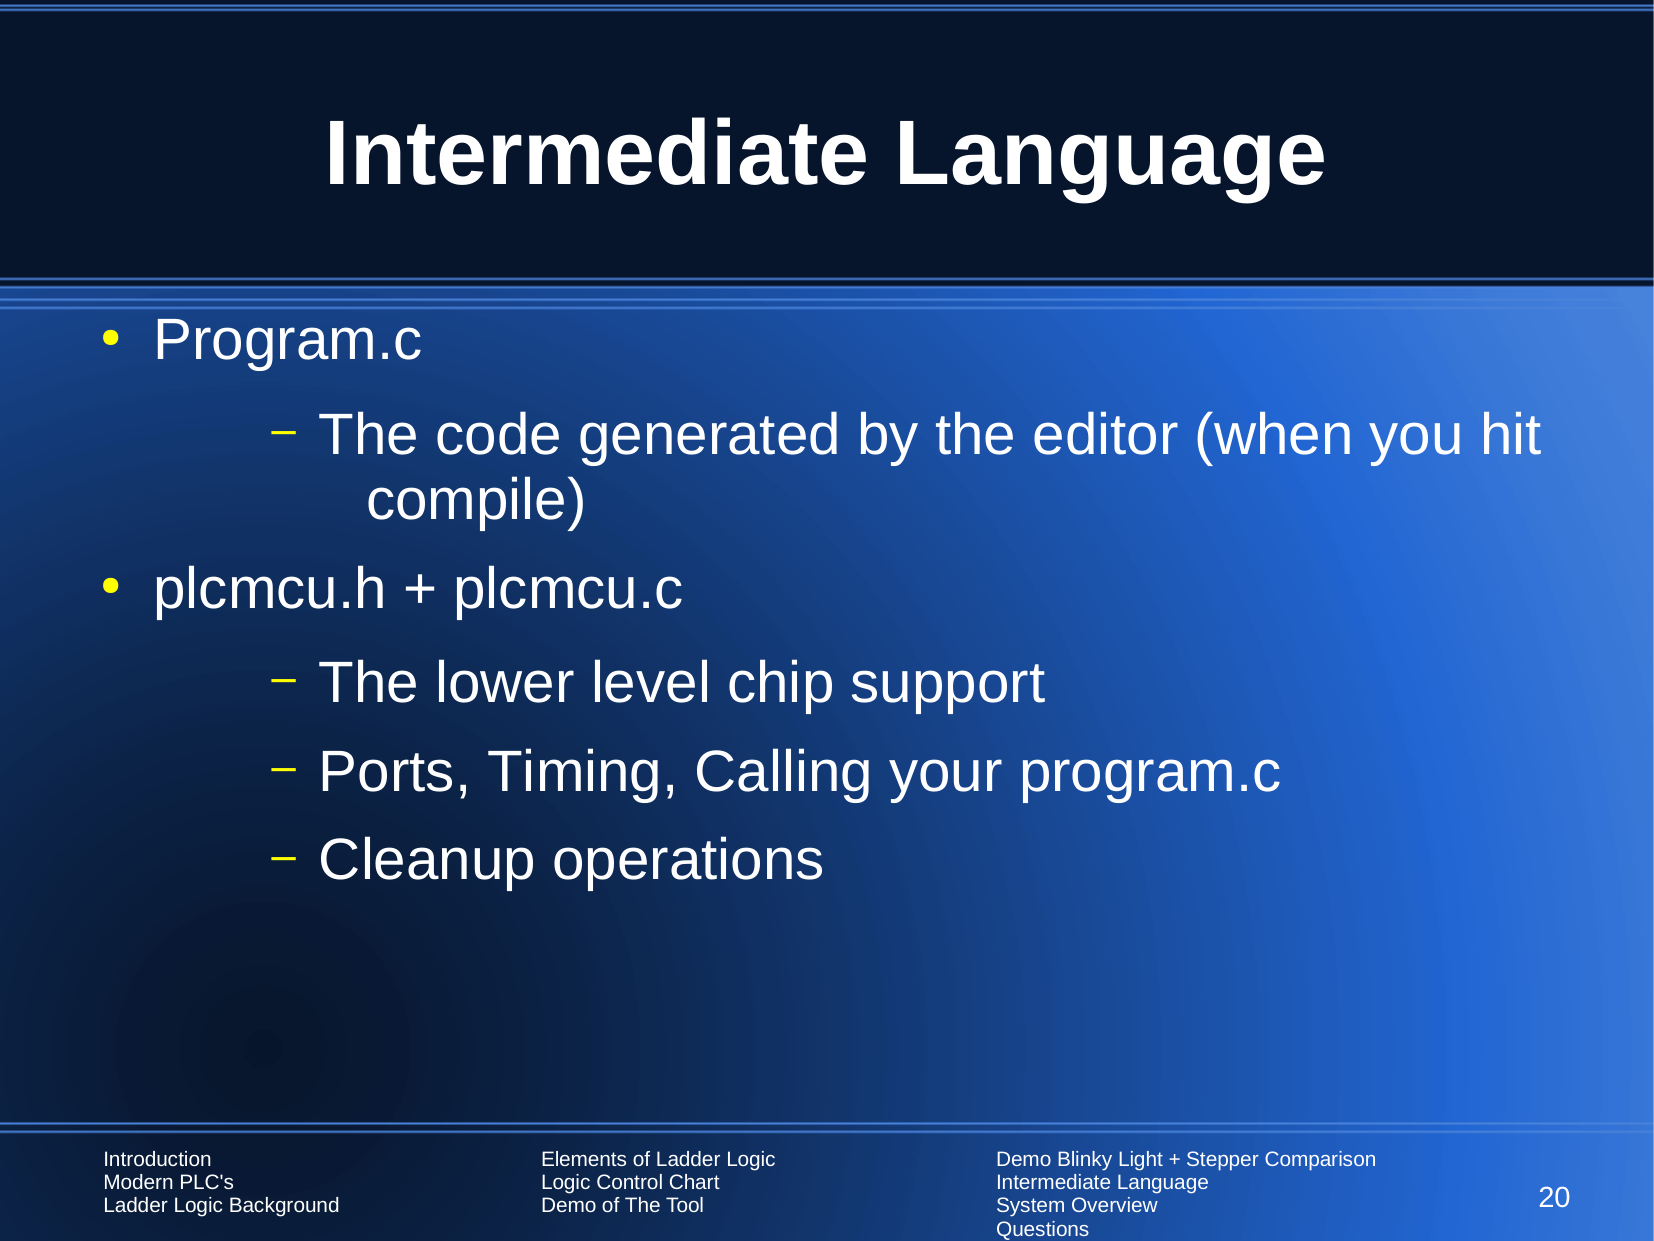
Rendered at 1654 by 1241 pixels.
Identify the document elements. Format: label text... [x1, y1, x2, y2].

list Program.c The code generated by the editor (when you hit compile) plcmcu.h + plcmcu.c The lower level chip support Ports, Timing, Calling your program.c Cleanup operations [82, 307, 1571, 1111]
title Intermediate Language [82, 56, 1571, 250]
picture [0, 0, 1654, 1241]
